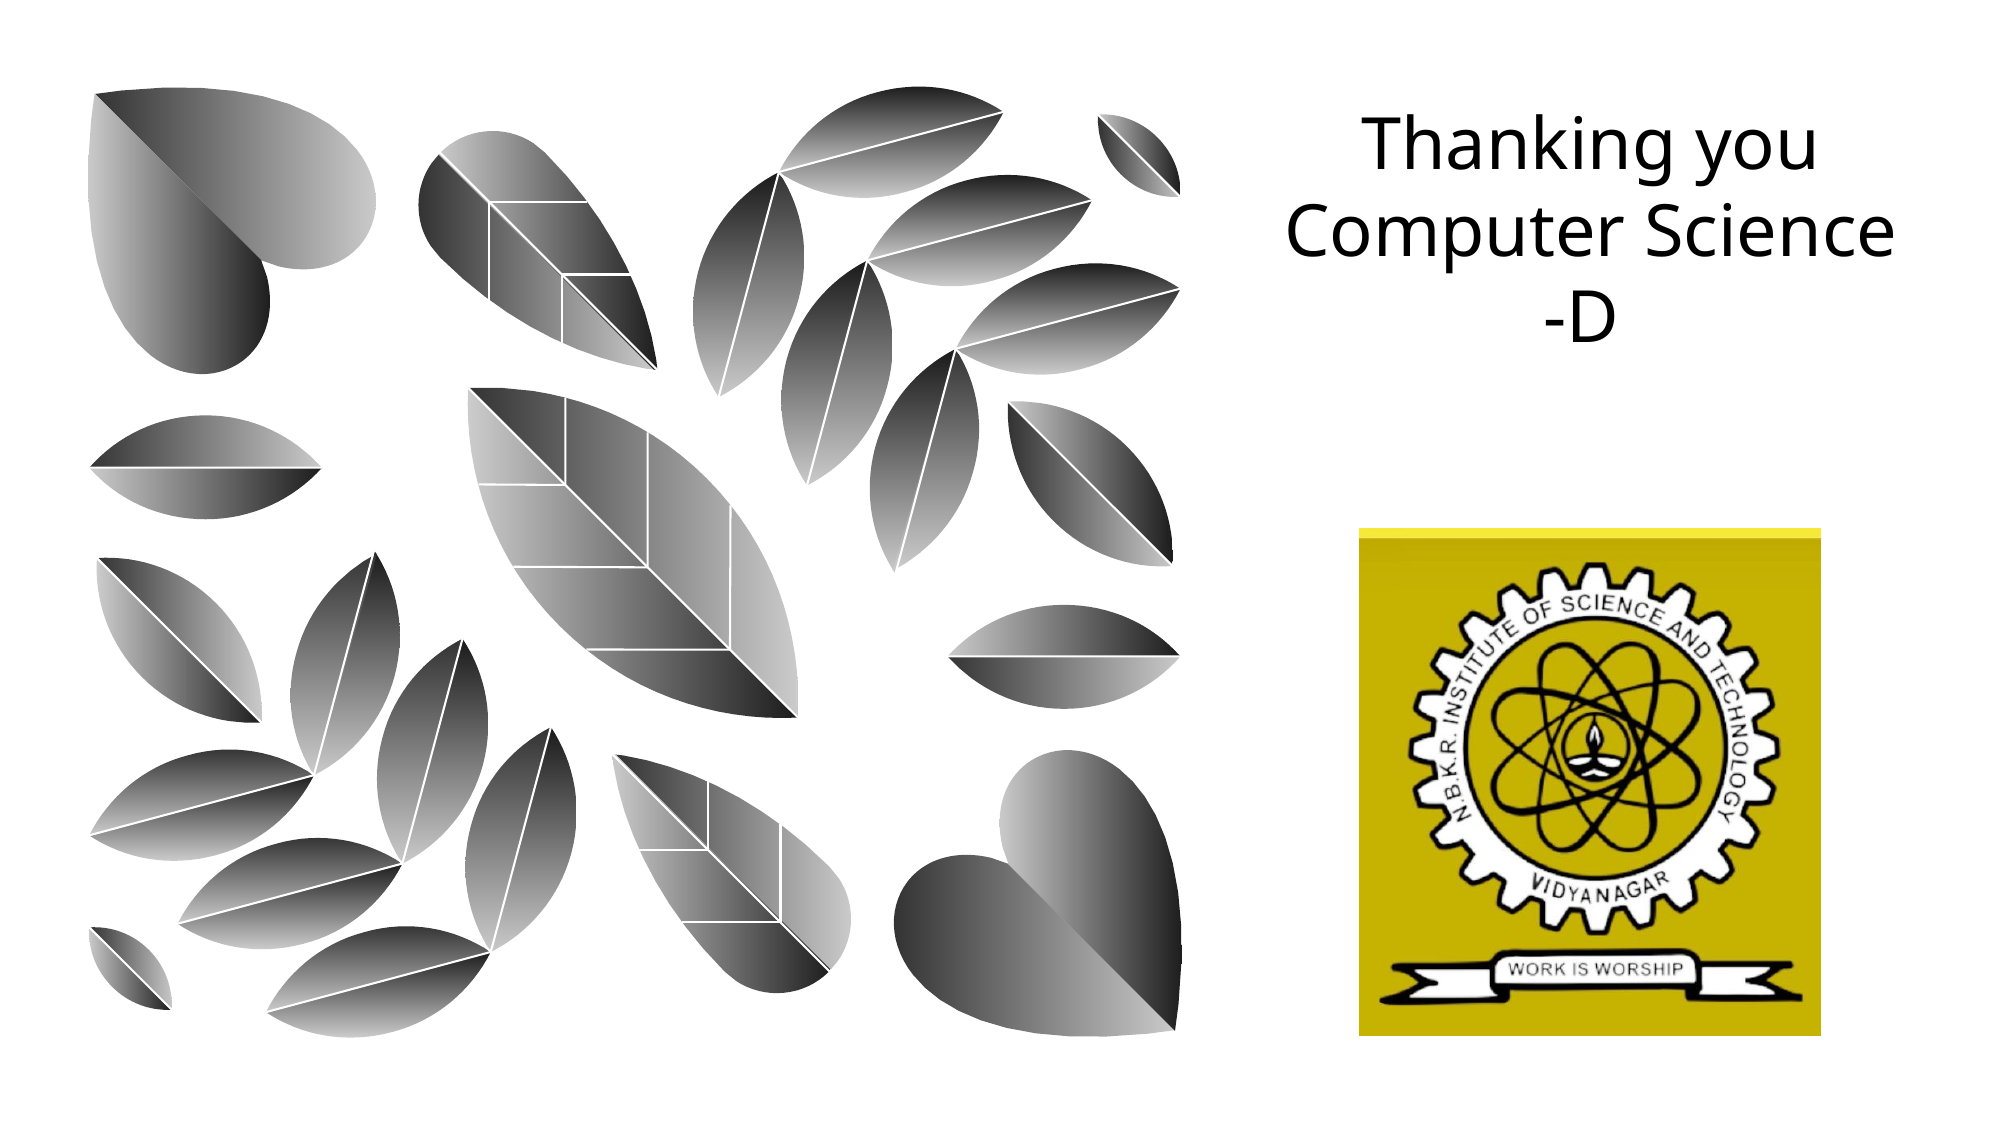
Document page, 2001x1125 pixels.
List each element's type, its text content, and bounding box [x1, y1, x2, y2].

title Thanking you Computer Science -D [1251, 87, 1930, 451]
picture [1359, 528, 1821, 1036]
